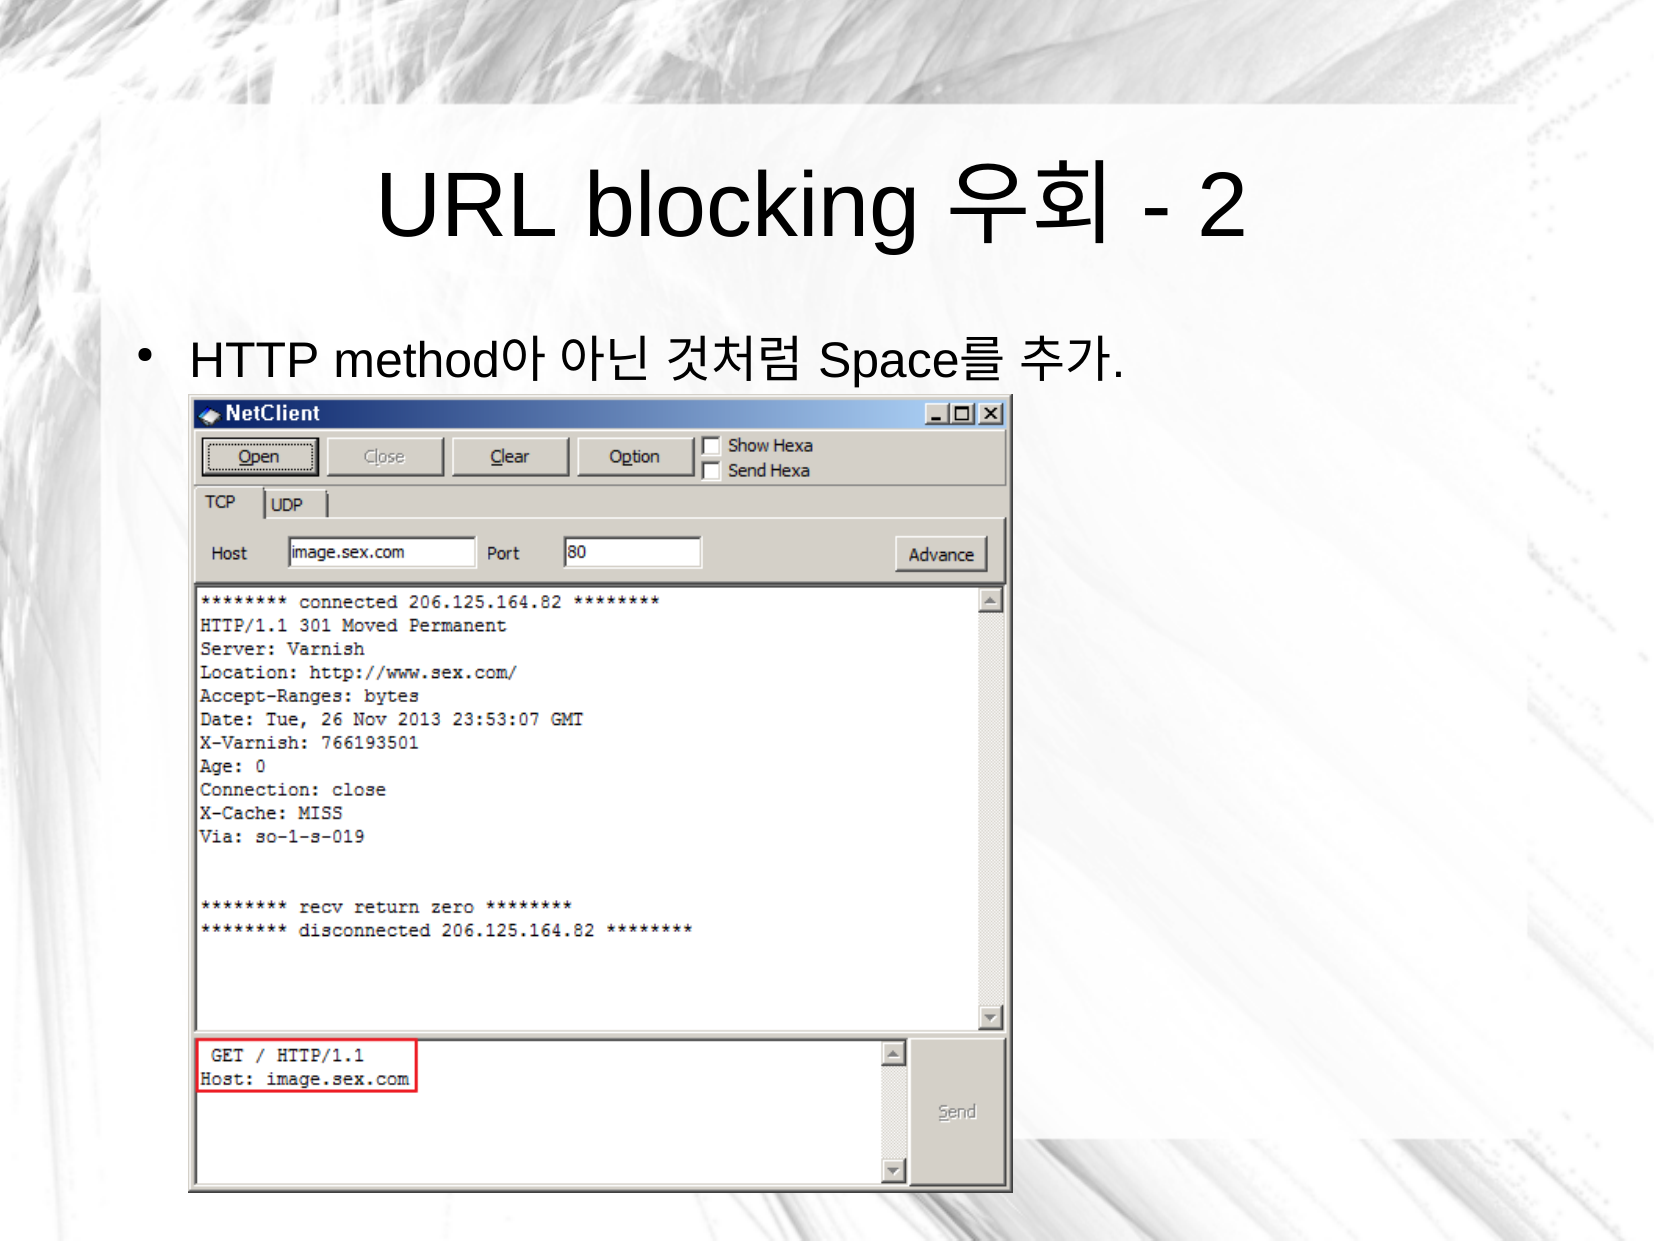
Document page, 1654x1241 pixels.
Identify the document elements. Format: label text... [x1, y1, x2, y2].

title URL blocking 우회 - 2 [118, 112, 1506, 281]
picture [0, 0, 1654, 1241]
list HTTP method아 아닌 것처럼 Space를 추가. [118, 319, 1571, 945]
